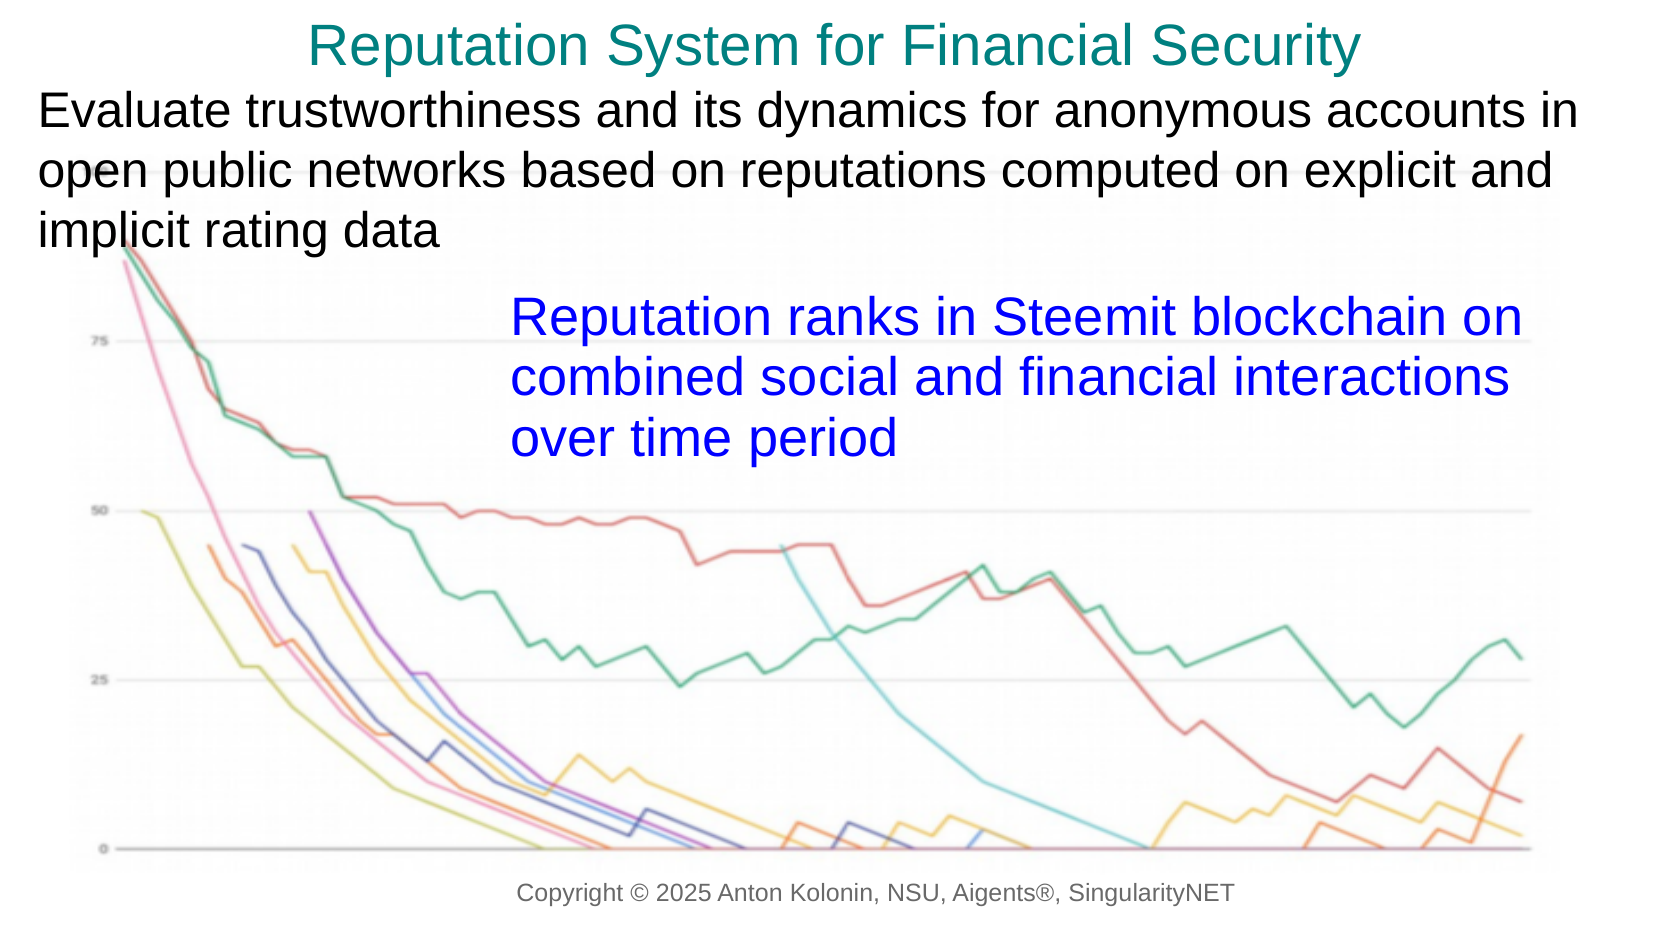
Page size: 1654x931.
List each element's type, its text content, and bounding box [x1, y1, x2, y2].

picture [69, 265, 1562, 876]
text_box Reputation System for Financial Security Evaluate trustworthiness and its dynamics for anonymous accounts in open public networks based on reputations computed on explicit and implicit rating data [22, 0, 1648, 265]
text_box Reputation ranks in Steemit blockchain on combined social and financial interactions over time period [495, 278, 1554, 476]
